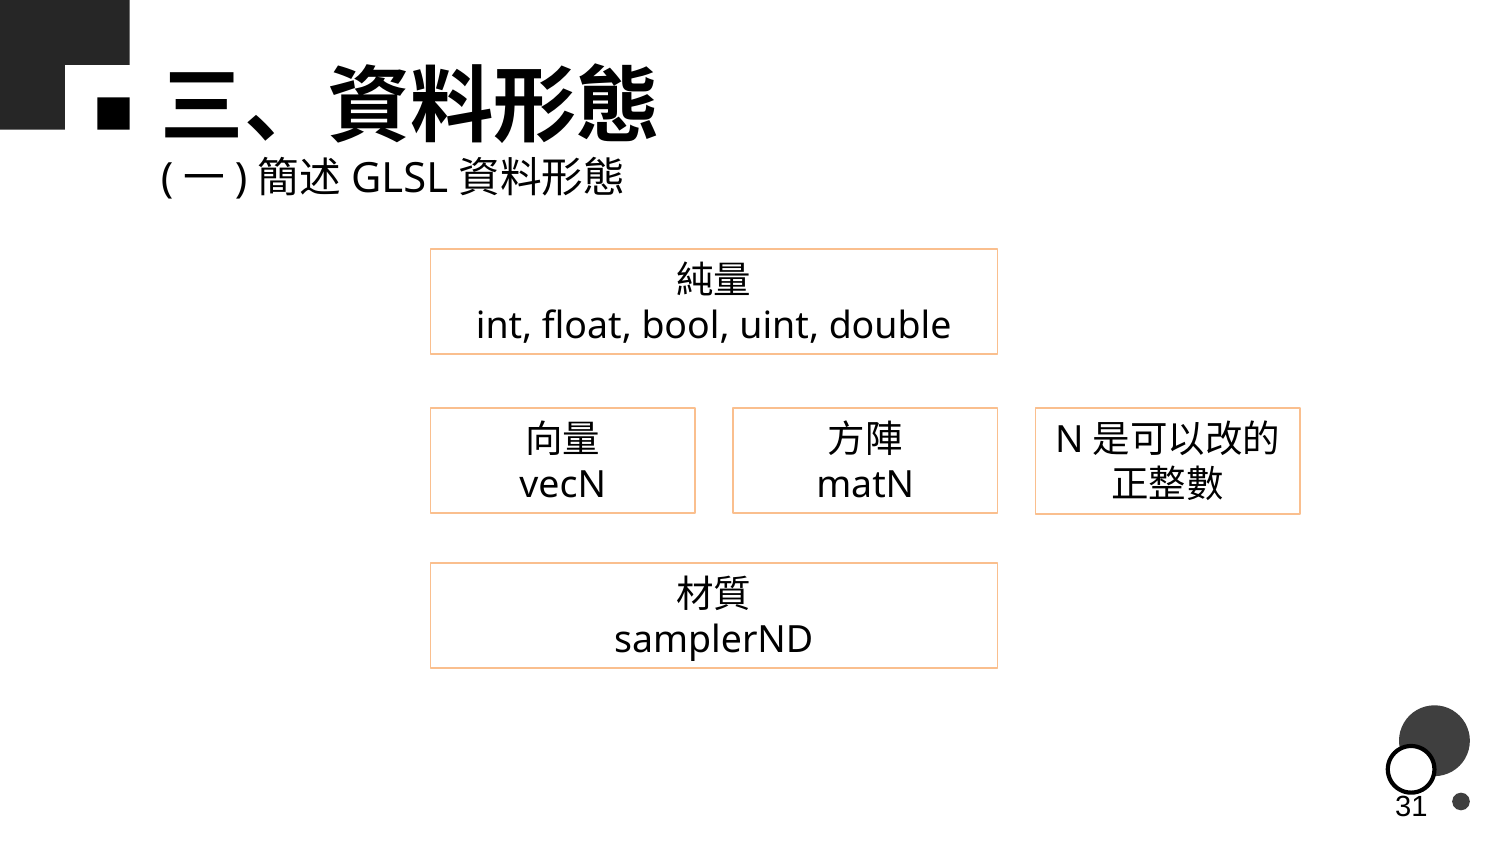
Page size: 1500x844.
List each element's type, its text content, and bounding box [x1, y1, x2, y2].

text_box [1452, 792, 1470, 811]
text_box N是可以改的正整數 [1035, 407, 1300, 514]
text_box [0, 0, 130, 130]
title 三、資料形態 [145, 32, 845, 173]
text_box 材質 samplerND [430, 562, 998, 668]
slide_number <number> [1092, 782, 1443, 827]
text_box 方陣 matN [732, 407, 998, 513]
text_box [1387, 705, 1470, 782]
text_box 純量 int, float, bool, uint, double [430, 248, 998, 354]
text_box 向量 vecN [430, 407, 695, 513]
text_box (一)簡述GLSL資料形態 [145, 143, 714, 209]
text_box [97, 97, 130, 130]
